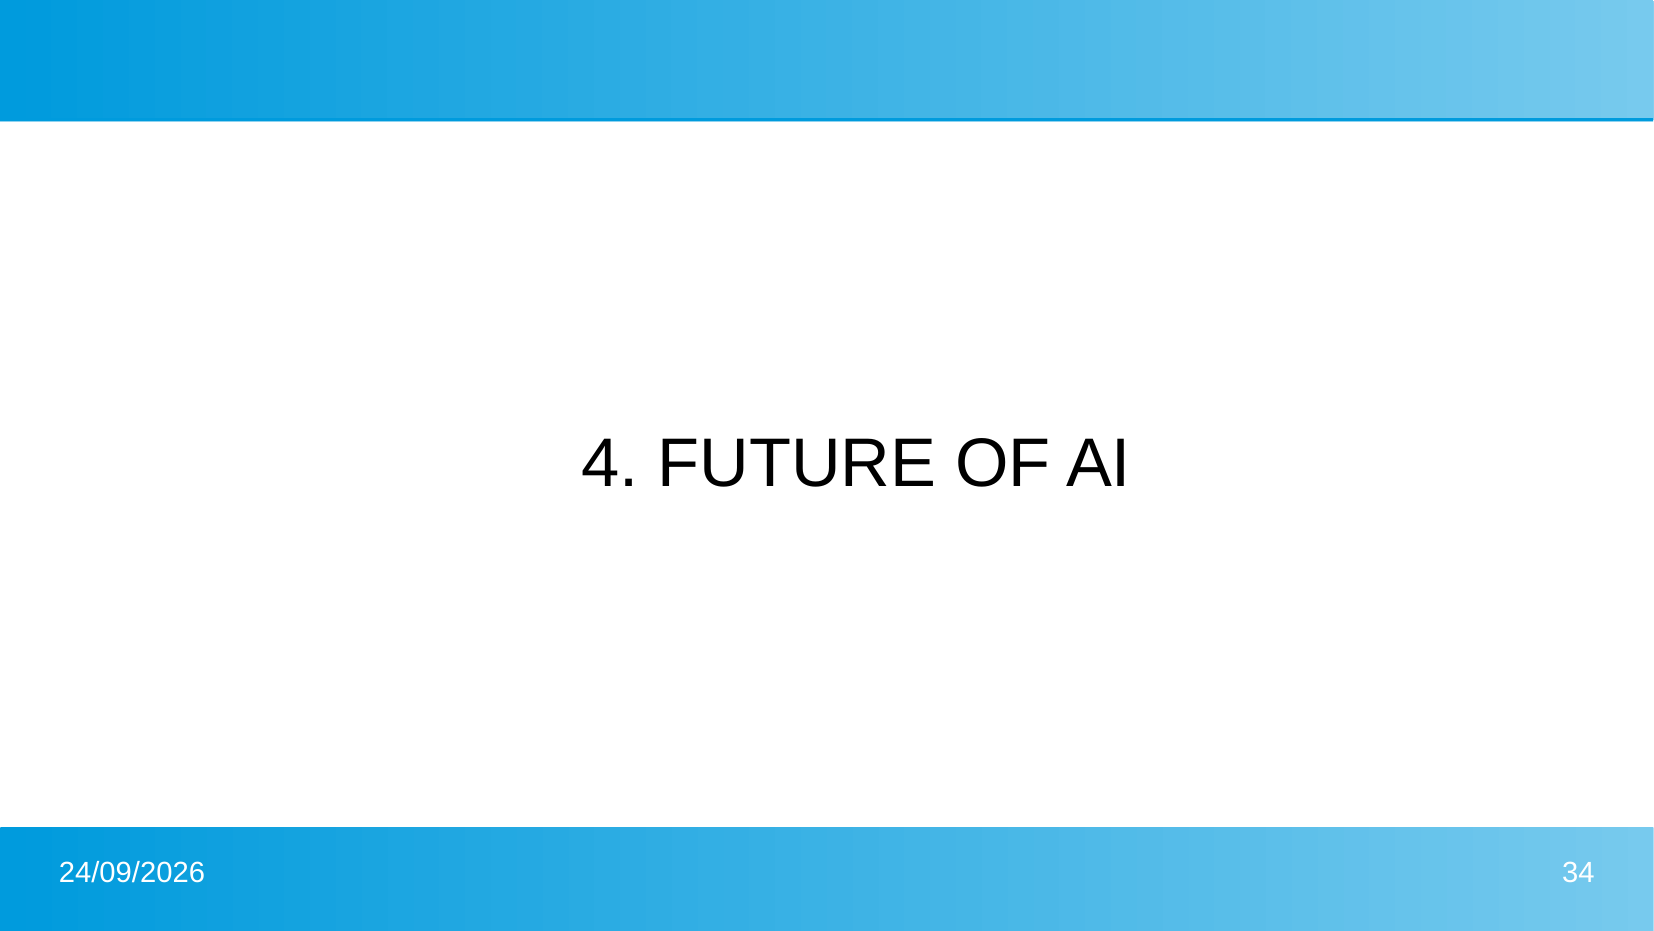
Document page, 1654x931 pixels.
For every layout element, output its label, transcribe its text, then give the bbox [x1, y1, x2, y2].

title 4. FUTURE OF AI [88, 423, 1625, 502]
